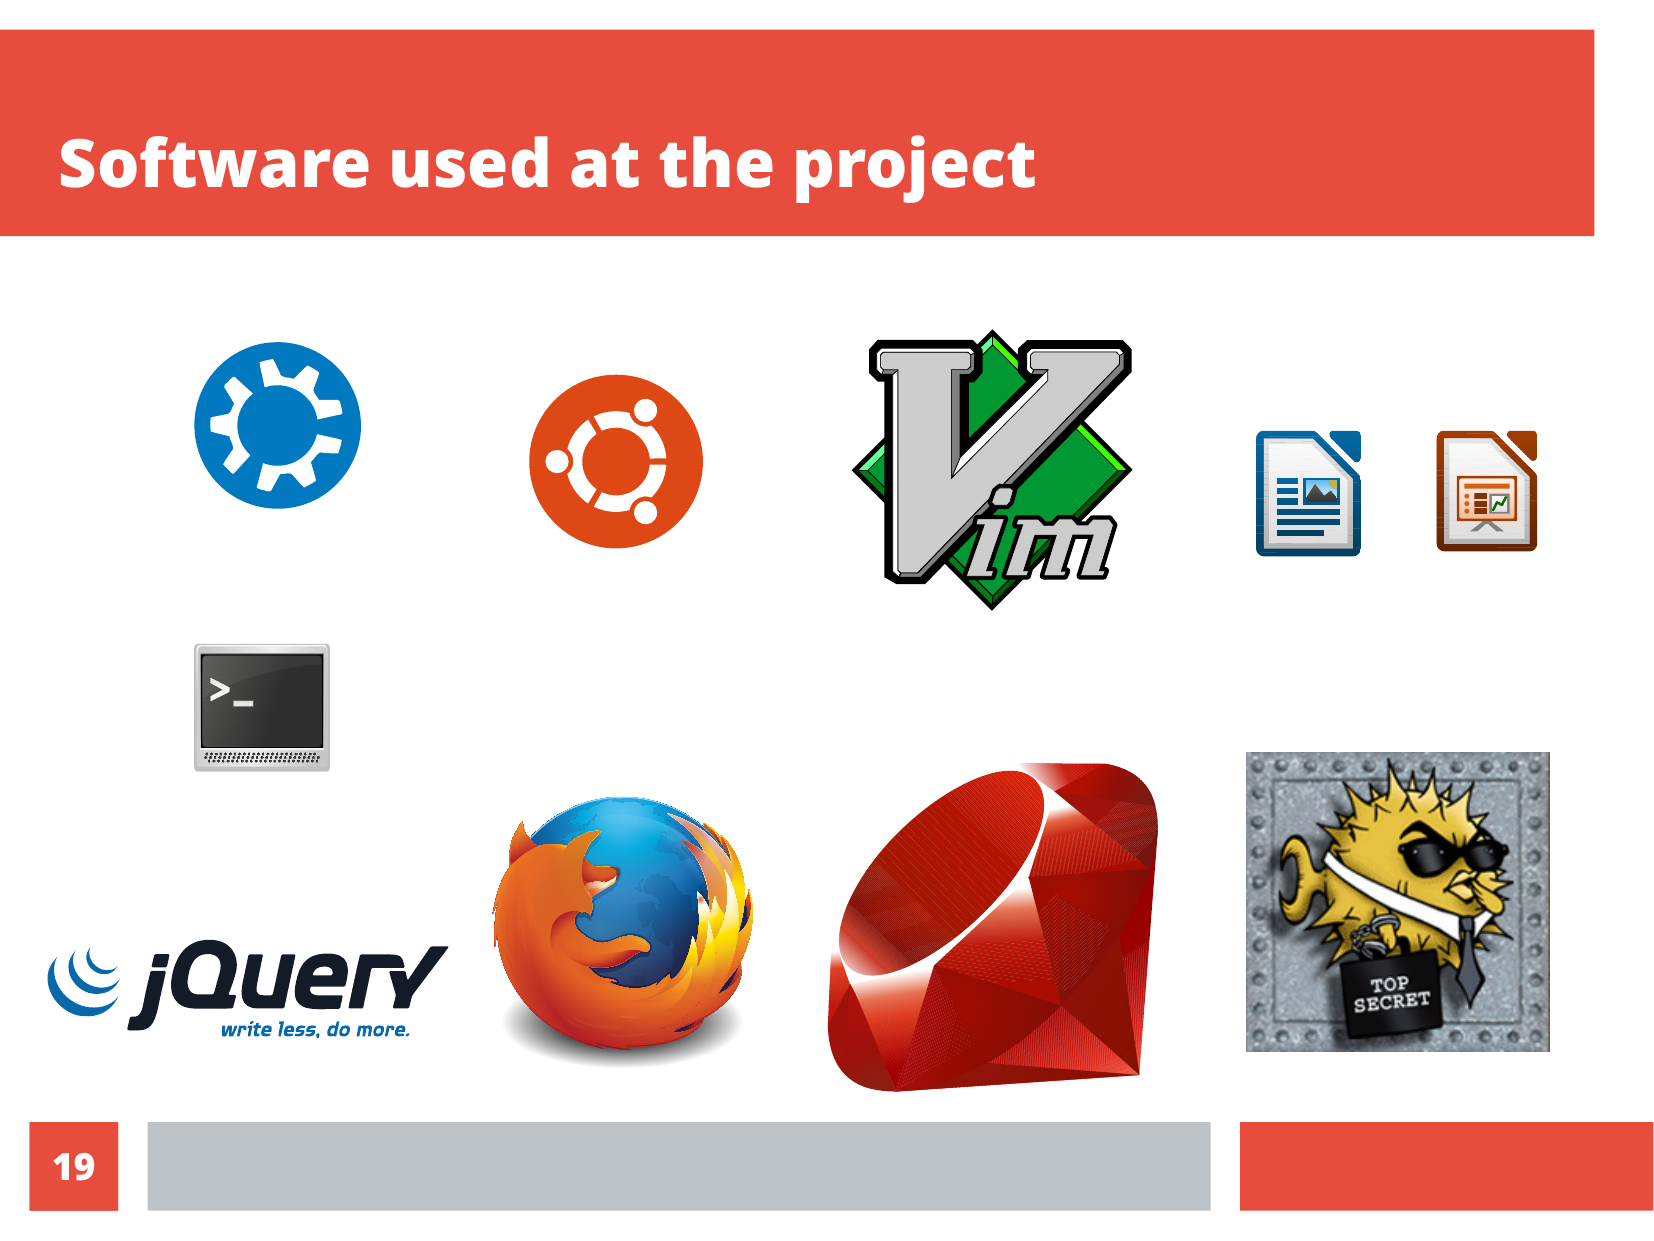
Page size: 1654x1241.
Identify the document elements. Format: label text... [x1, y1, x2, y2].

picture [186, 635, 338, 787]
picture [47, 939, 449, 1039]
picture [1256, 430, 1361, 557]
picture [1436, 430, 1538, 552]
title Software used at the project [59, 59, 1595, 207]
picture [847, 324, 1138, 616]
picture [492, 796, 753, 1072]
picture [528, 373, 704, 550]
picture [194, 342, 361, 509]
picture [1246, 752, 1550, 1052]
picture [826, 761, 1159, 1093]
list [59, 324, 1565, 1093]
